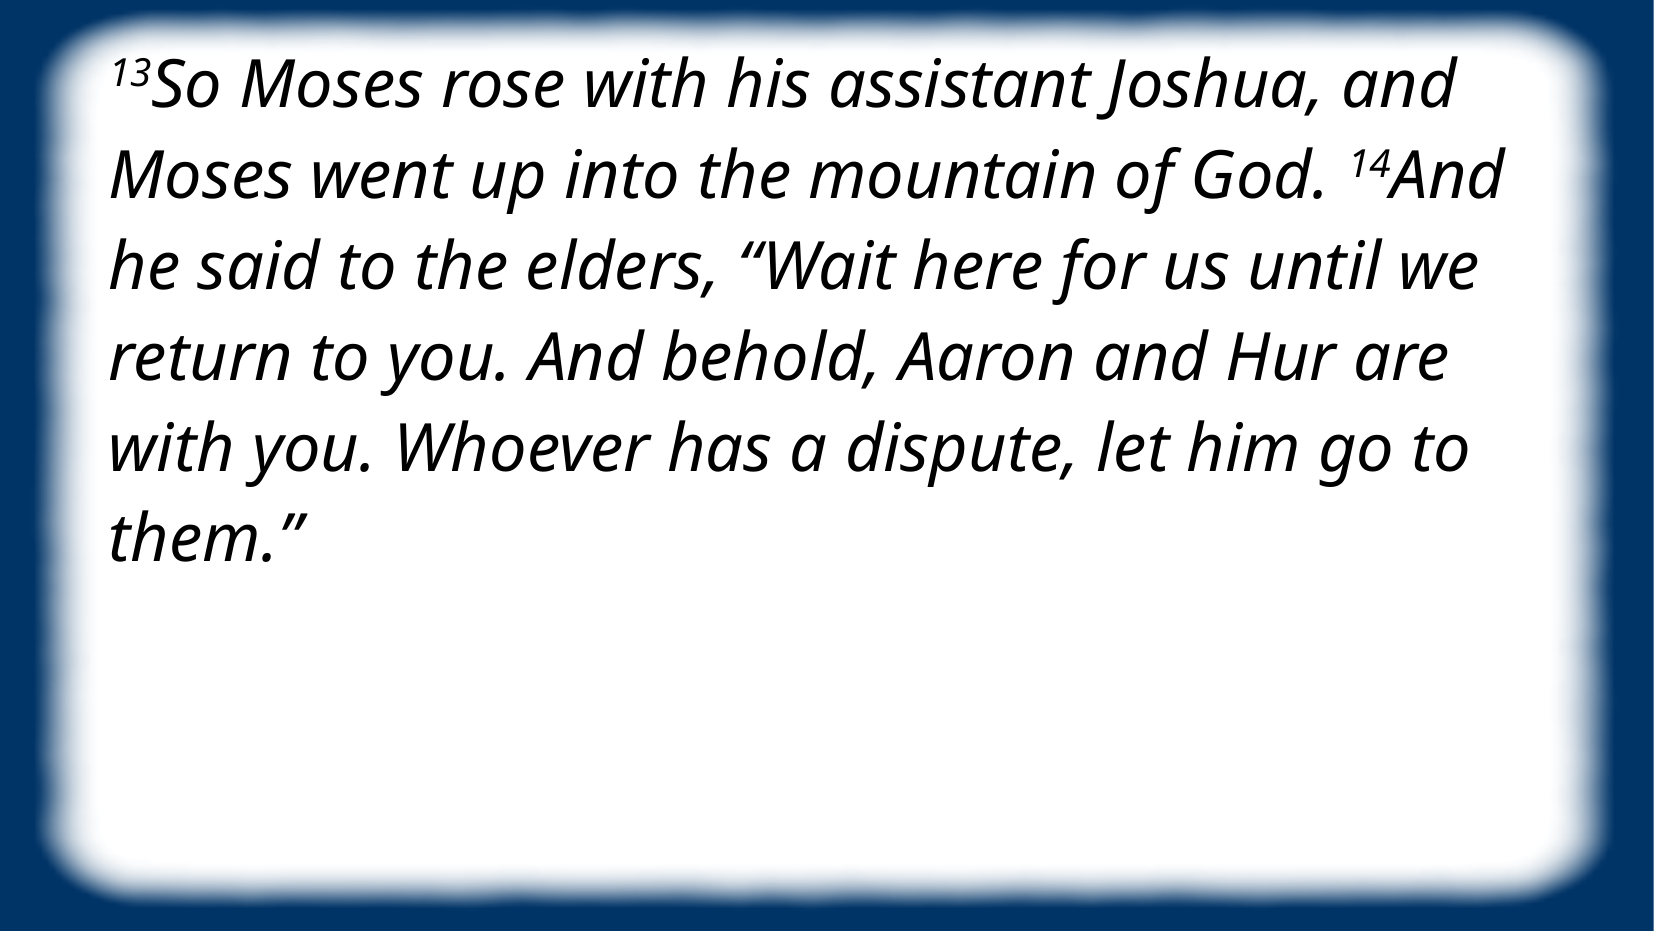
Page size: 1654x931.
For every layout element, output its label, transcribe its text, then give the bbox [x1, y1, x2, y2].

text_box 13So Moses rose with his assistant Joshua, and Moses went up into the mountain of God. 14And he said to the elders, “Wait here for us until we return to you. And behold, Aaron and Hur are with you. Whoever has a dispute, let him go to them.” [93, 29, 1564, 577]
picture [0, 0, 1654, 931]
